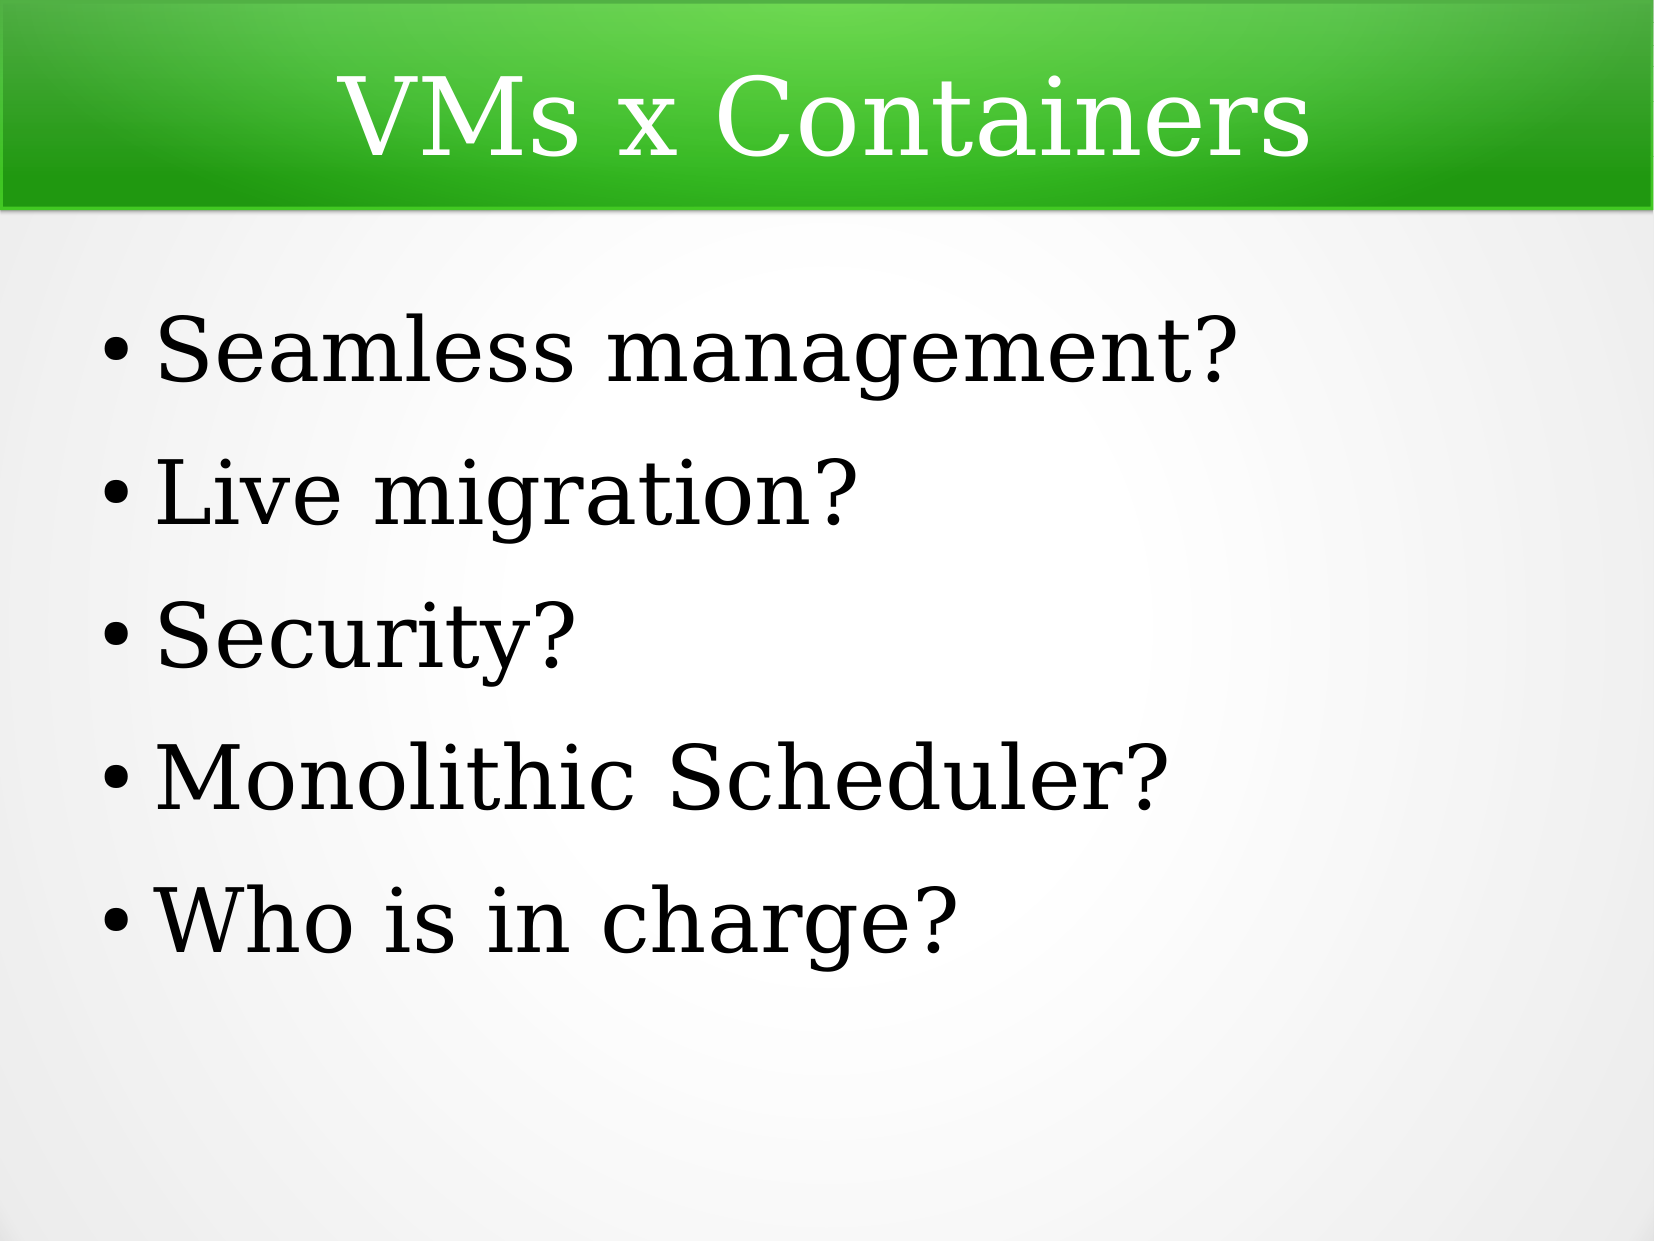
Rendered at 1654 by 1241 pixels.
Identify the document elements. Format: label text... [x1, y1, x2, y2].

title VMs x Containers [82, 47, 1571, 189]
list Seamless management? Live migration? Security? Monolithic Scheduler? Who is in charge? [82, 299, 1571, 1019]
